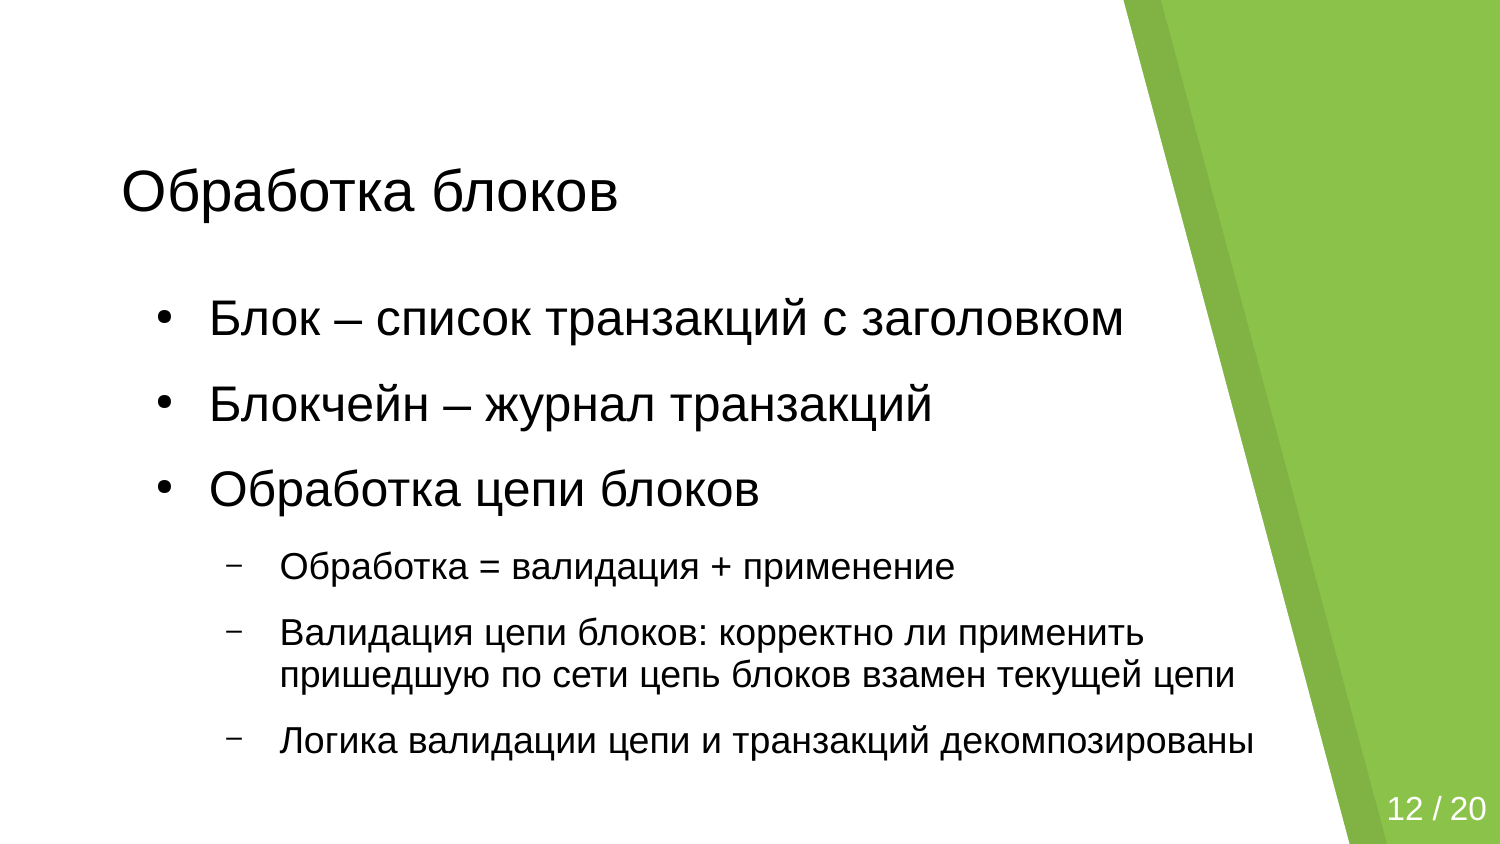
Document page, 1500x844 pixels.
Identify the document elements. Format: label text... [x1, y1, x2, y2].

chart [695, 394, 708, 424]
title Обработка блоков [121, 110, 1087, 272]
list Блок – список транзакций с заголовком Блокчейн – журнал транзакций Обработка цепи блоков Обработка = валидация + применение Валидация цепи блоков: корректно ли применить пришедшую по сети цепь блоков взамен текущей цепи Логика валидации цепи и транзакций декомпозированы [137, 290, 1264, 796]
